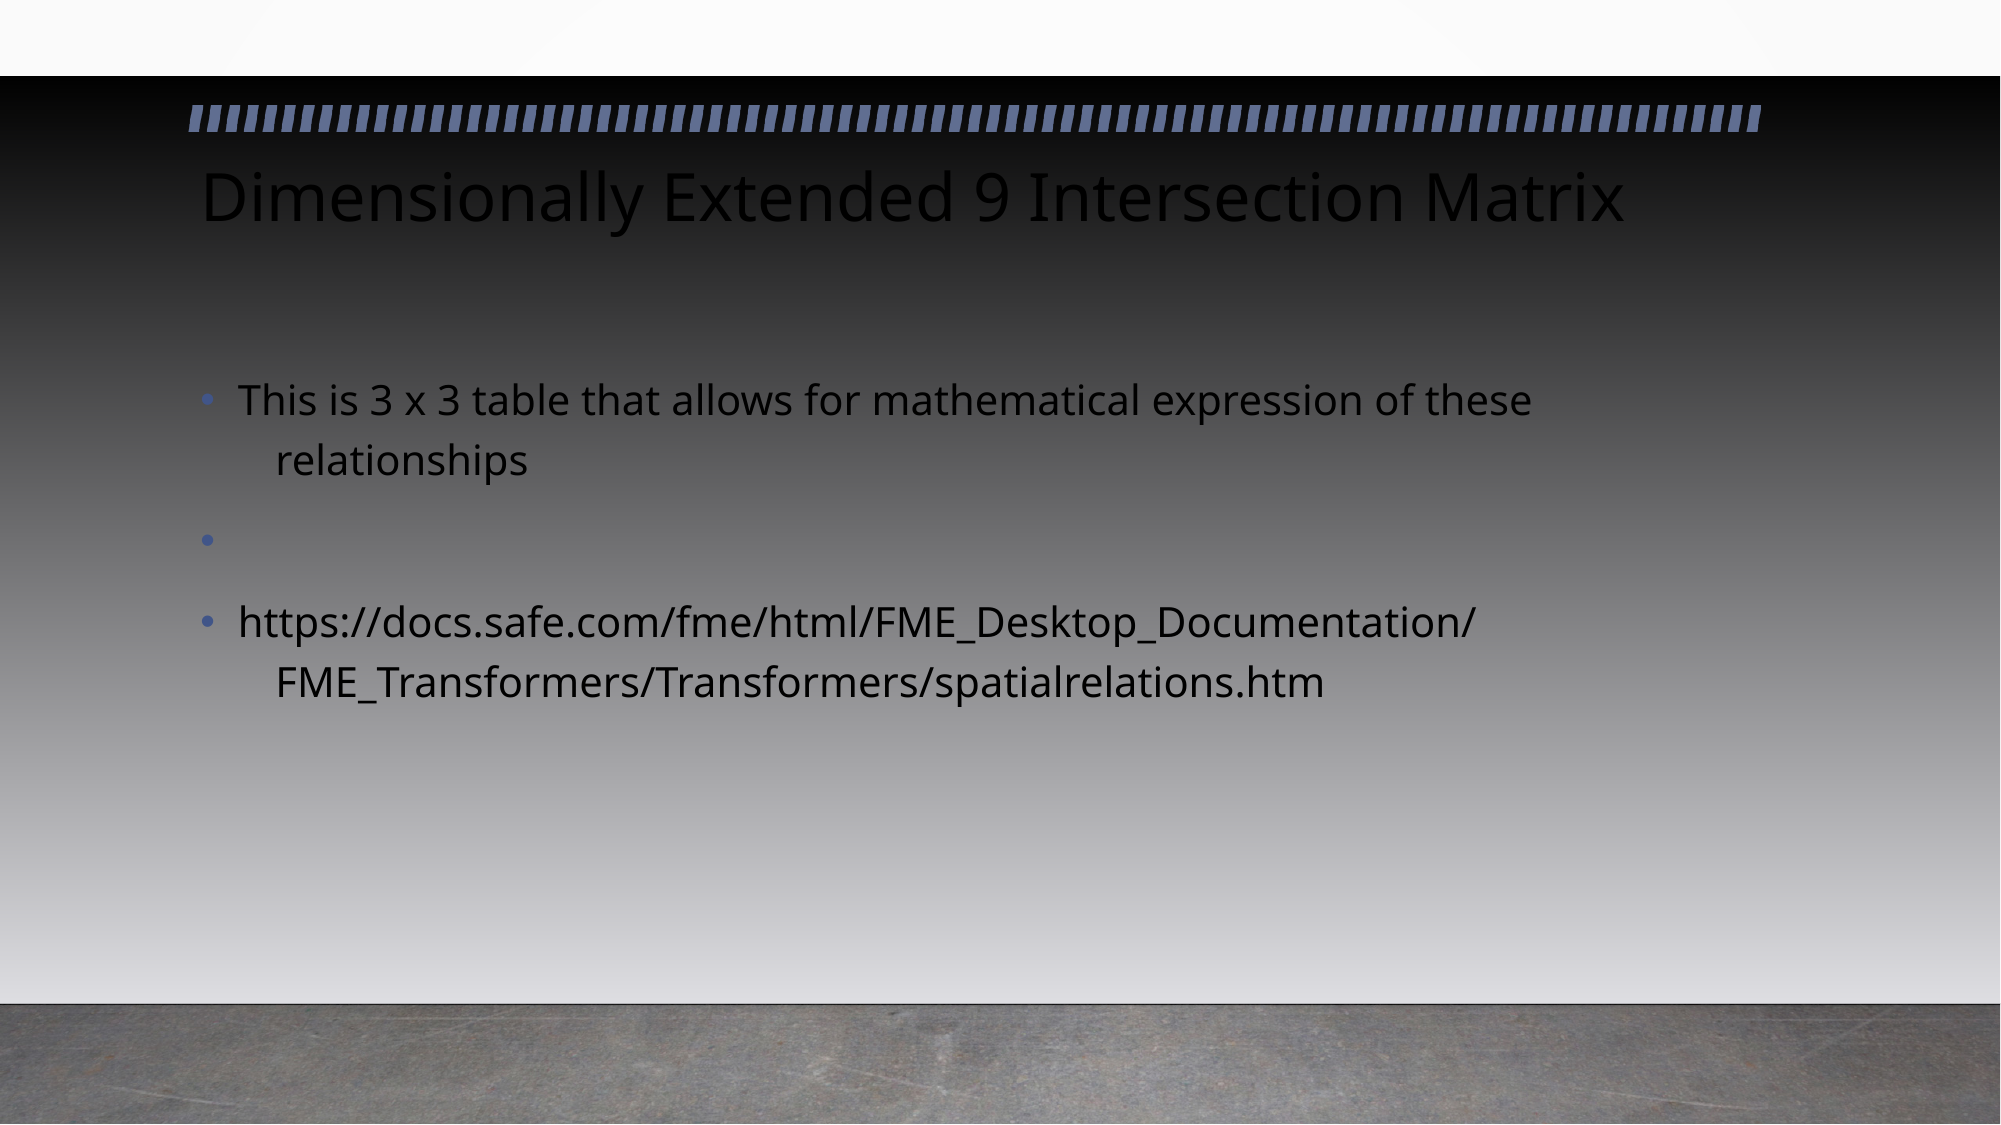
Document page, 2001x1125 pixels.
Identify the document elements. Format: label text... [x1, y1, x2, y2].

list This is 3 x 3 table that allows for mathematical expression of these relationships https://docs.safe.com/fme/html/FME_Desktop_Documentation/FME_Transformers/Transformers/spatialrelations.htm [185, 356, 1761, 897]
title Dimensionally Extended 9 Intersection Matrix [185, 156, 1761, 329]
